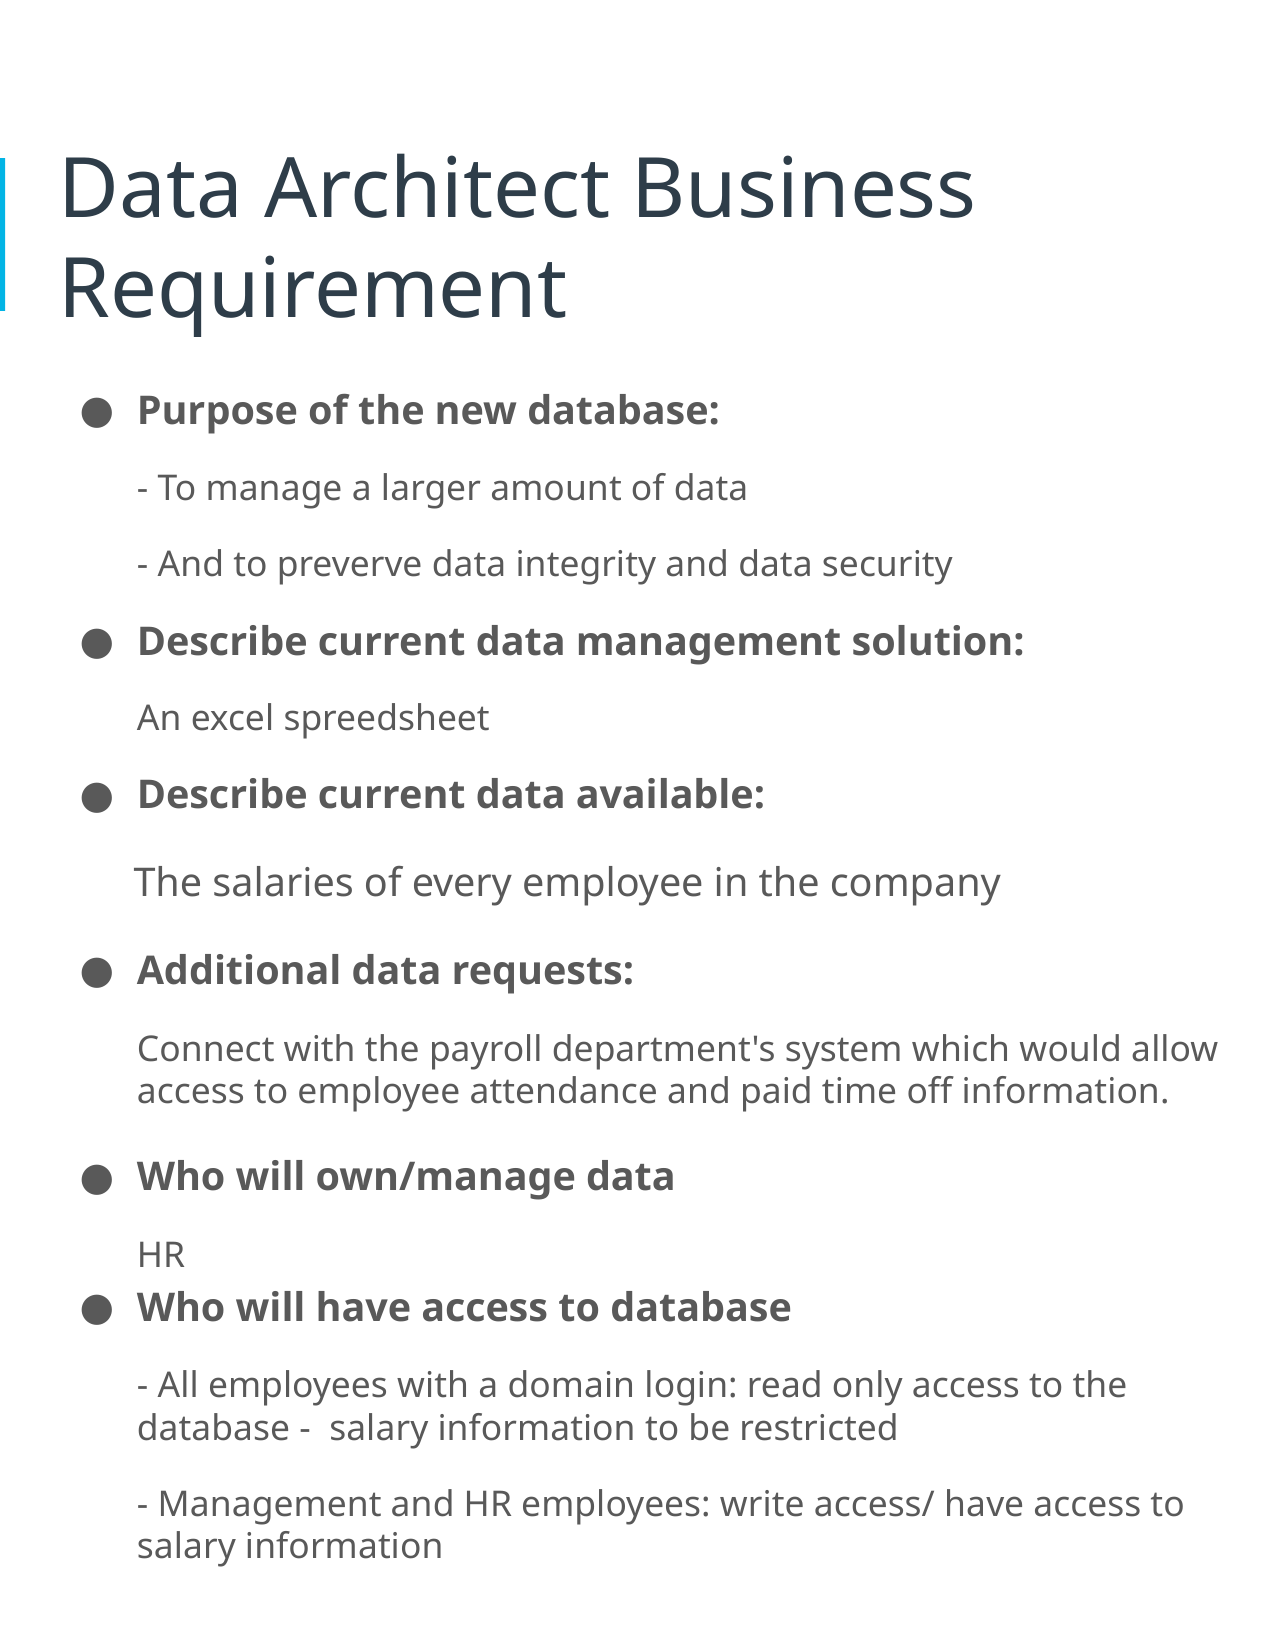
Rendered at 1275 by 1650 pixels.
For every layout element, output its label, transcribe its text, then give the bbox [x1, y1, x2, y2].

title Data Architect Business Requirement [43, 142, 1232, 327]
list Purpose of the new database: - To manage a larger amount of data - And to preverve data integrity and data security Describe current data management solution: An excel spreedsheet Describe current data available: The salaries of every employee in the company Additional data requests: Connect with the payroll department's system which would allow access to employee attendance and paid time off information. Who will own/manage data HR Who will have access to database - All employees with a domain login: read only access to the database - salary information to be restricted - Management and HR employees: write access/ have access to salary information [46, 369, 1235, 1650]
